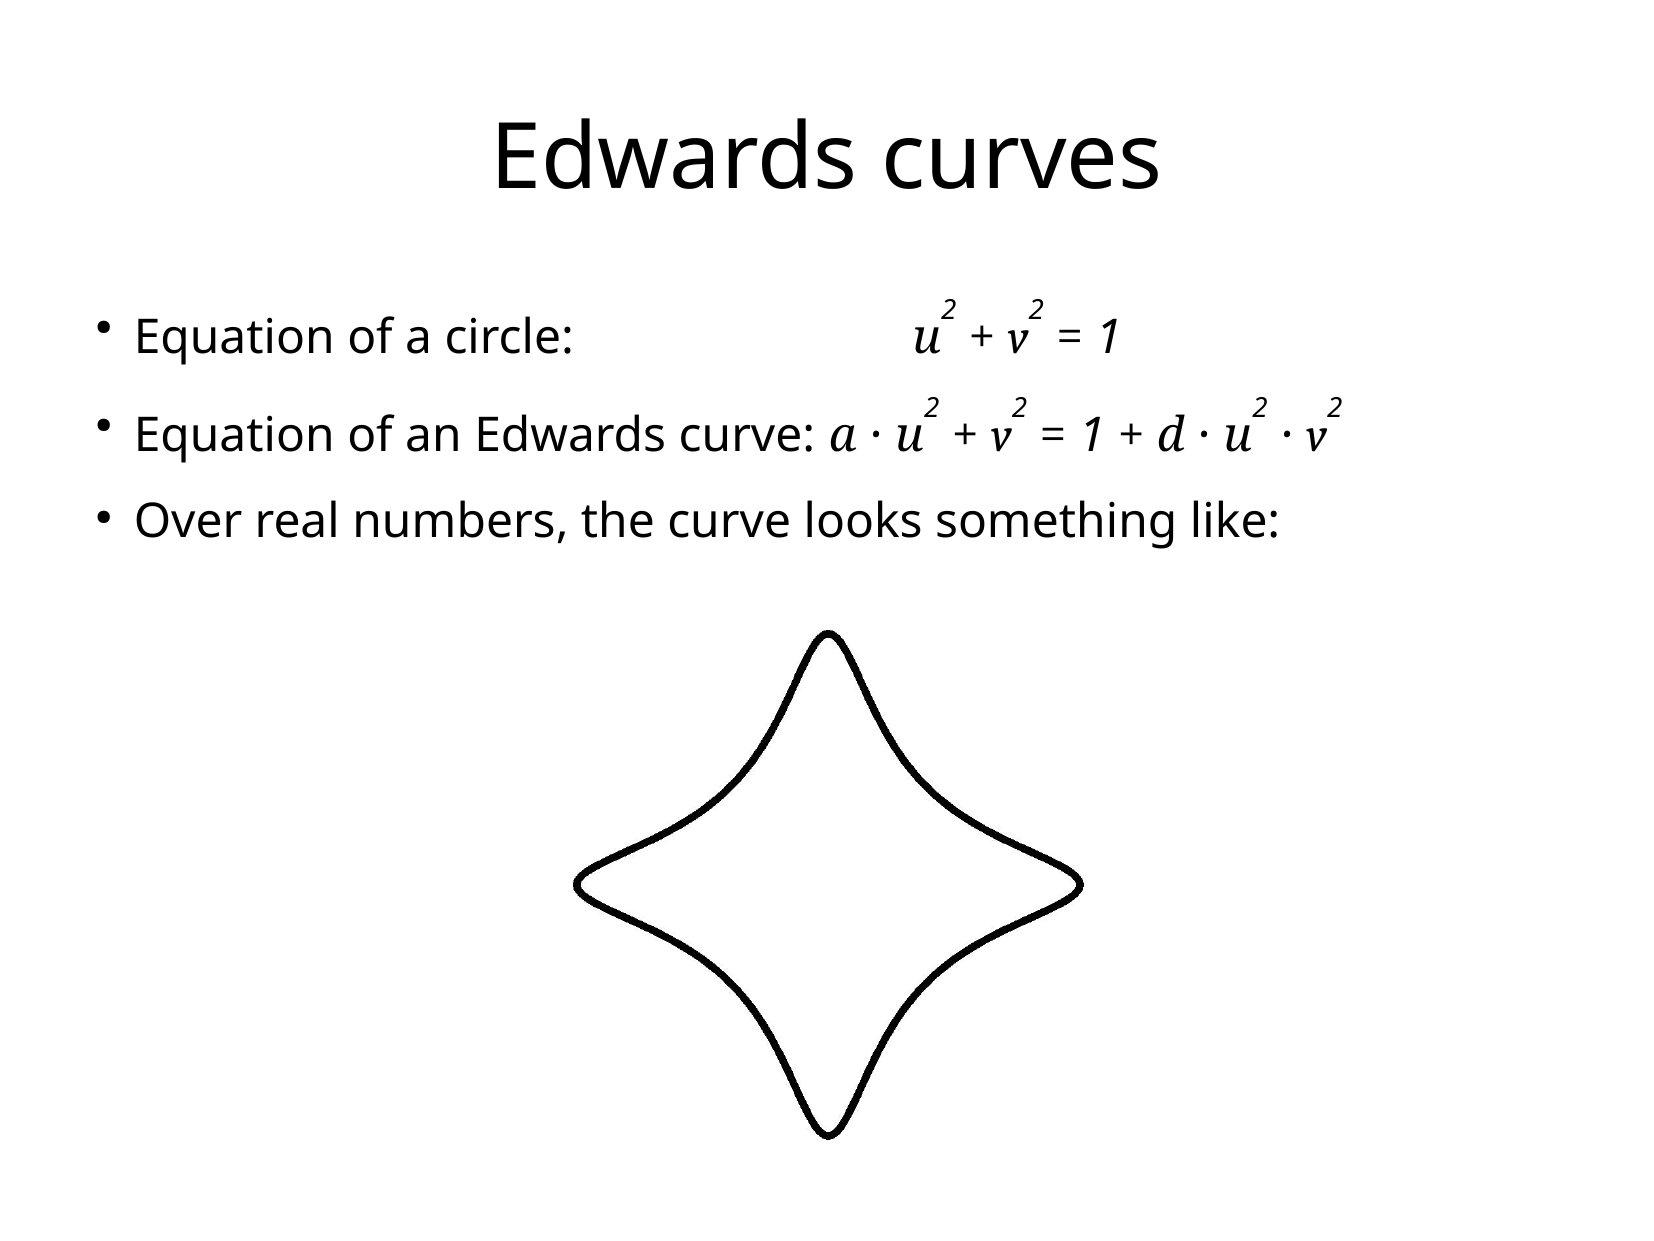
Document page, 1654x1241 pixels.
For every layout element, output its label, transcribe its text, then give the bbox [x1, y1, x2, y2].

title Edwards curves [82, 49, 1571, 257]
list Equation of a circle: u2 + v2 = 1 Equation of an Edwards curve: a · u2 + v2 = 1 + d · u2 · v2 Over real numbers, the curve looks something like: [82, 290, 1607, 556]
picture [566, 623, 1090, 1146]
